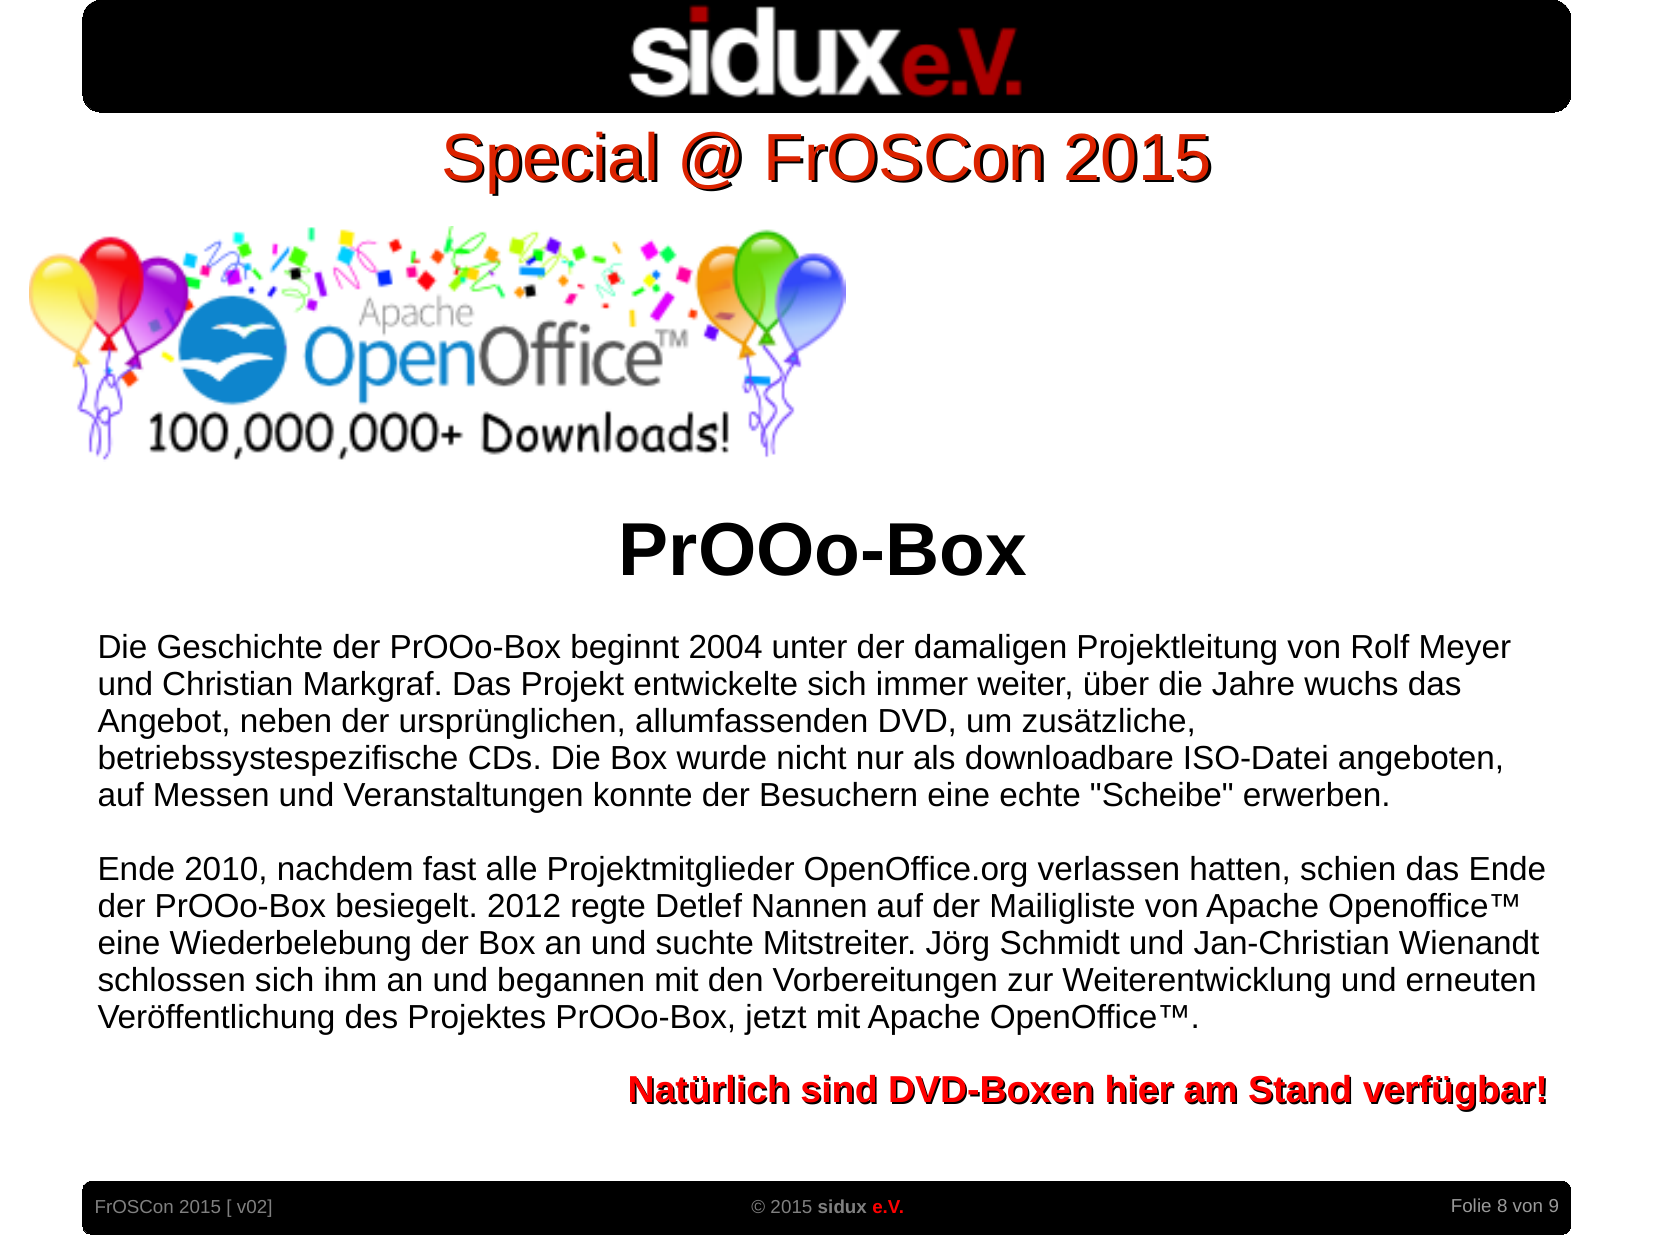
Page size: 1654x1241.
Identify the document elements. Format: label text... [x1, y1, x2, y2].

text_box PrOOo-Box Die Geschichte der PrOOo-Box beginnt 2004 unter der damaligen Projektleitung von Rolf Meyer und Christian Markgraf. Das Projekt entwickelte sich immer weiter, über die Jahre wuchs das Angebot, neben der ursprünglichen, allumfassenden DVD, um zusätzliche, betriebssystespezifische CDs. Die Box wurde nicht nur als downloadbare ISO-Datei angeboten, auf Messen und Veranstaltungen konnte der Besuchern eine echte "Scheibe" erwerben. Ende 2010, nachdem fast alle Projektmitglieder OpenOffice.org verlassen hatten, schien das Ende der PrOOo-Box besiegelt. 2012 regte Detlef Nannen auf der Mailigliste von Apache Openoffice™ eine Wiederbelebung der Box an und suchte Mitstreiter. Jörg Schmidt und Jan-Christian Wienandt schlossen sich ihm an und begannen mit den Vorbereitungen zur Weiterentwicklung und erneuten Veröffentlichung des Projektes PrOOo-Box, jetzt mit Apache OpenOffice™. Natürlich sind DVD-Boxen hier am Stand verfügbar! [82, 448, 1571, 1170]
text_box Special @ FrOSCon 2015 [82, 112, 1571, 213]
picture [609, 0, 1028, 110]
picture [29, 226, 846, 462]
